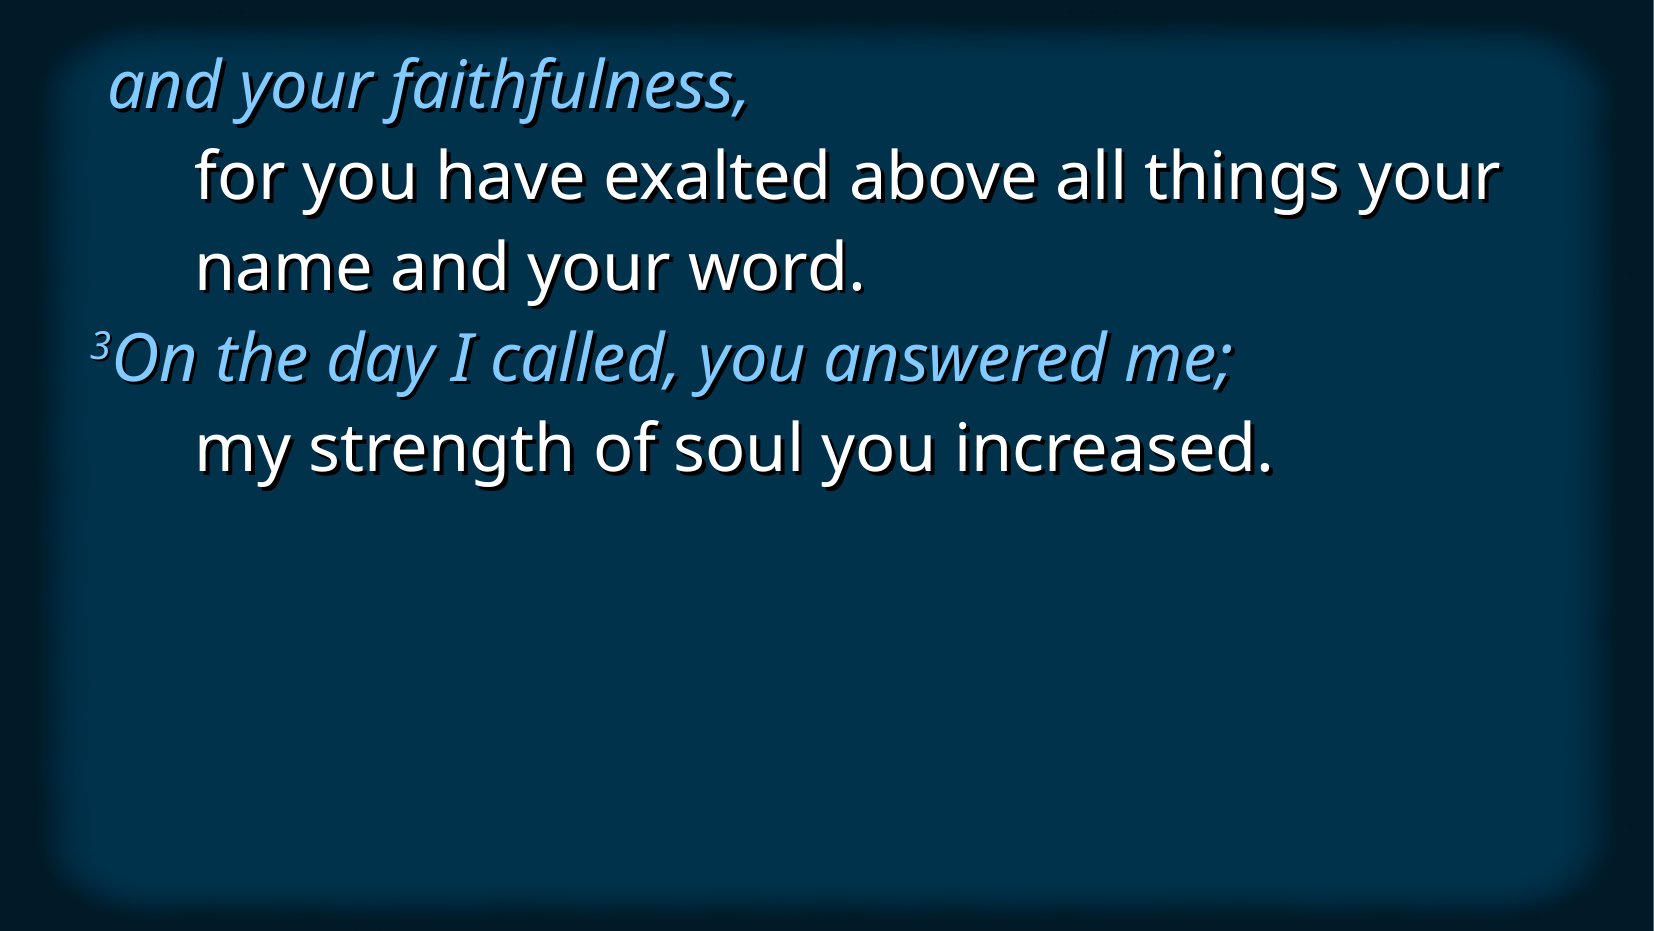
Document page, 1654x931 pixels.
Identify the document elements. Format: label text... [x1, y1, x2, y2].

picture [0, 0, 1654, 931]
text_box and your faithfulness, for you have exalted above all things your name and your word. 3On the day I called, you answered me; my strength of soul you increased. [75, 30, 1591, 489]
